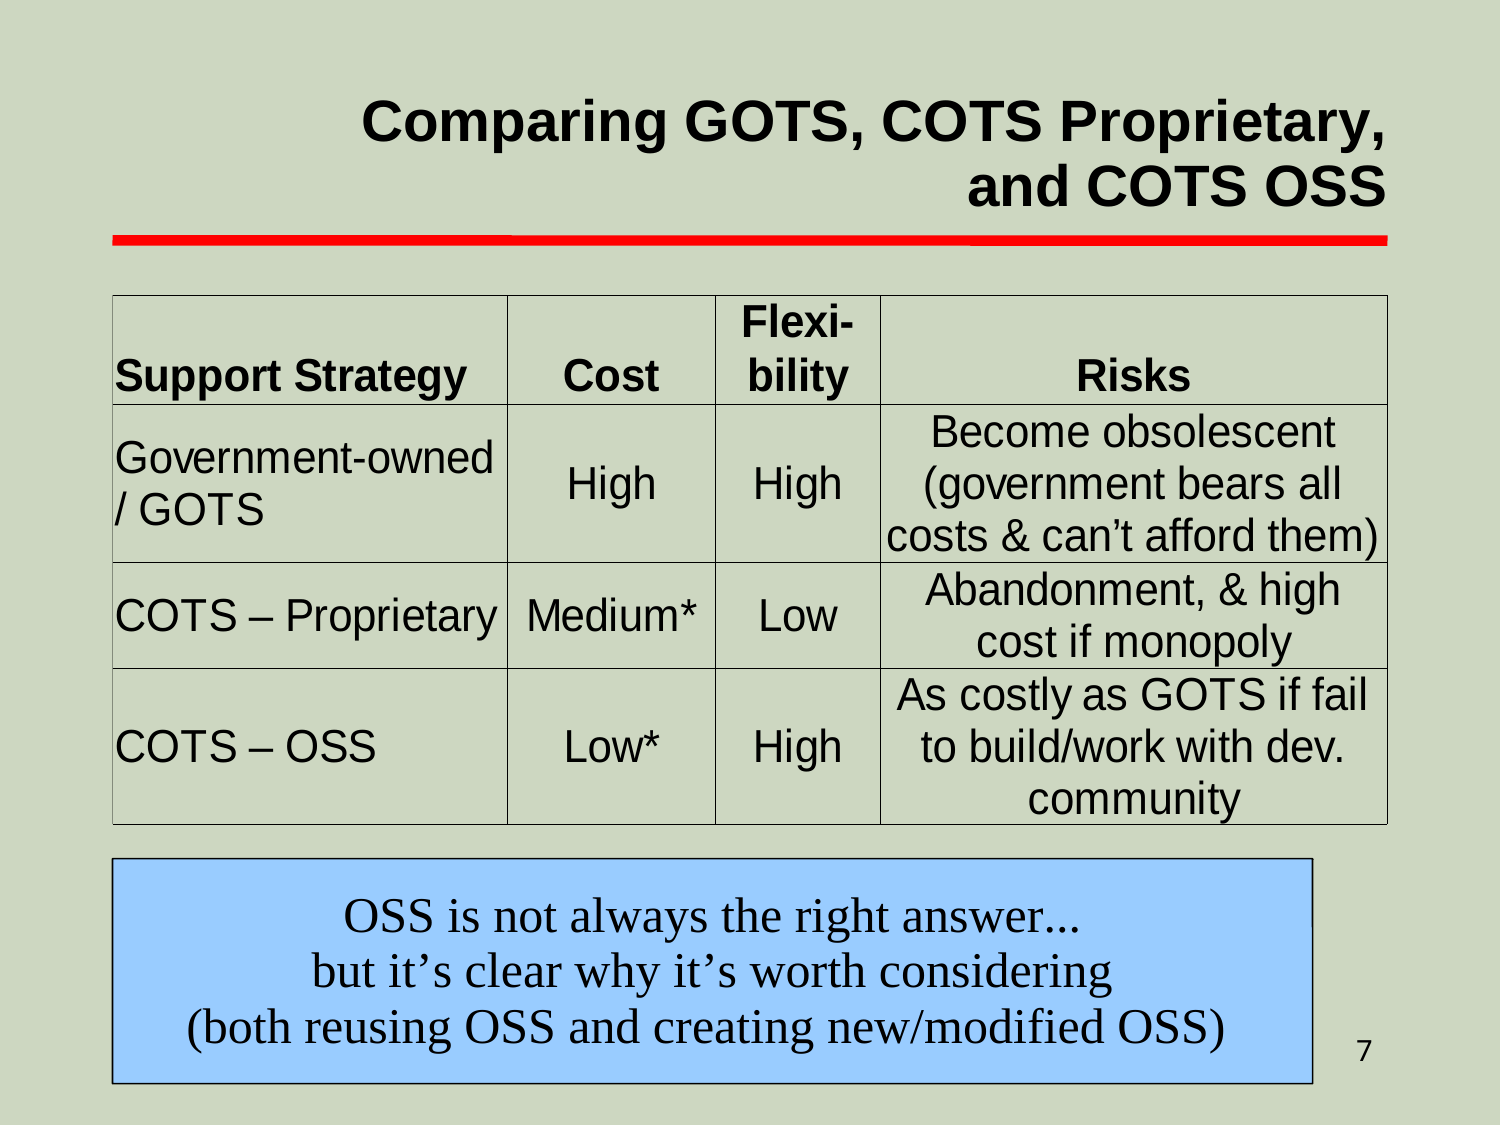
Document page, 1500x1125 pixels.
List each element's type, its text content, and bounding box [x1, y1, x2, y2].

title Comparing GOTS, COTS Proprietary, and COTS OSS [337, 85, 1388, 224]
text_box OSS is not always the right answer... but it’s clear why it’s worth considering (both reusing OSS and creating new/modified OSS) [112, 858, 1313, 1084]
chart [112, 295, 1500, 880]
